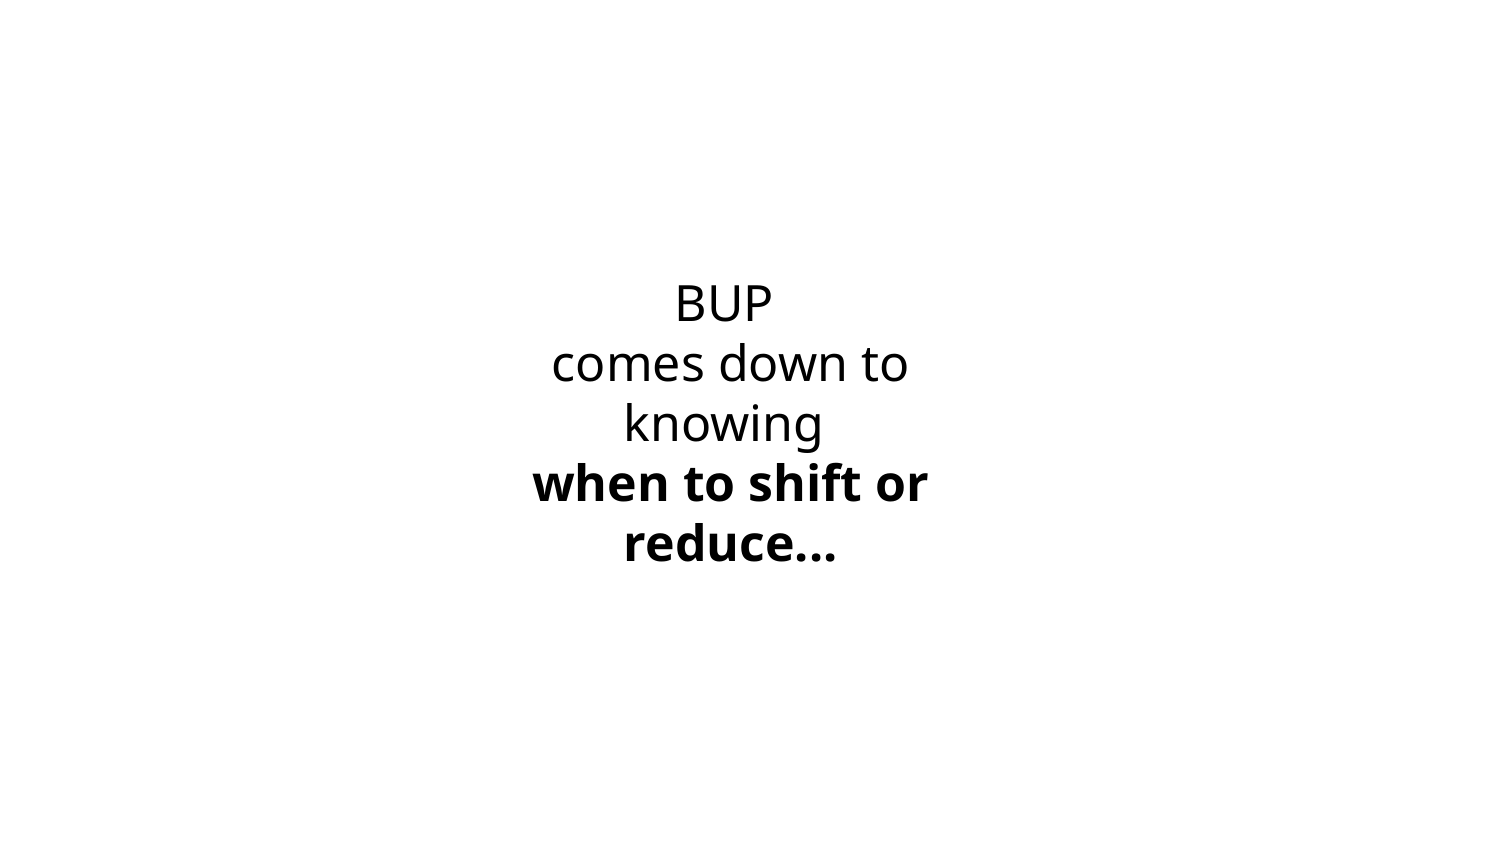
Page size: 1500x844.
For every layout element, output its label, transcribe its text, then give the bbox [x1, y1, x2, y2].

text_box BUP comes down to knowing when to shift or reduce... [484, 0, 977, 844]
